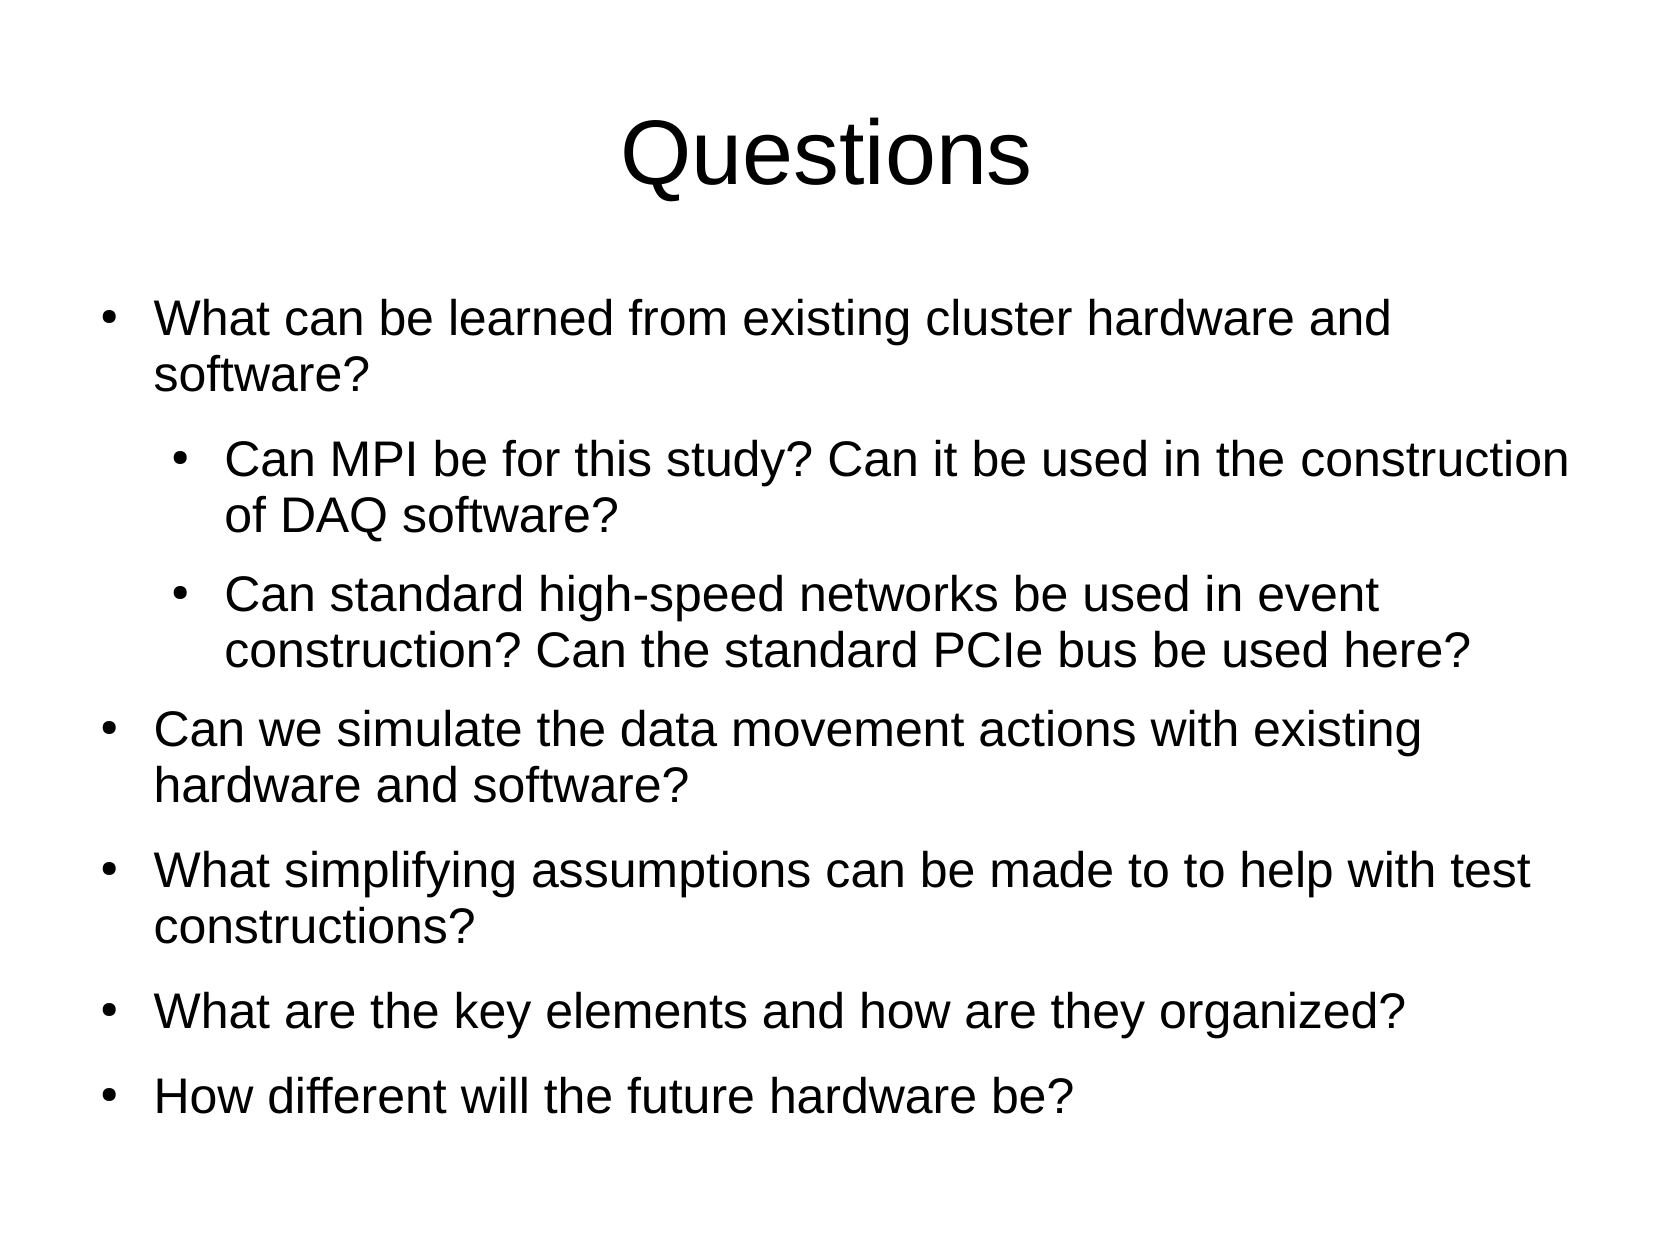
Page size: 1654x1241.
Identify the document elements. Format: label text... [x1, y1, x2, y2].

list What can be learned from existing cluster hardware and software? Can MPI be for this study? Can it be used in the construction of DAQ software? Can standard high-speed networks be used in event construction? Can the standard PCIe bus be used here? Can we simulate the data movement actions with existing hardware and software? What simplifying assumptions can be made to to help with test constructions? What are the key elements and how are they organized? How different will the future hardware be? [82, 290, 1571, 1125]
title Questions [82, 49, 1571, 257]
